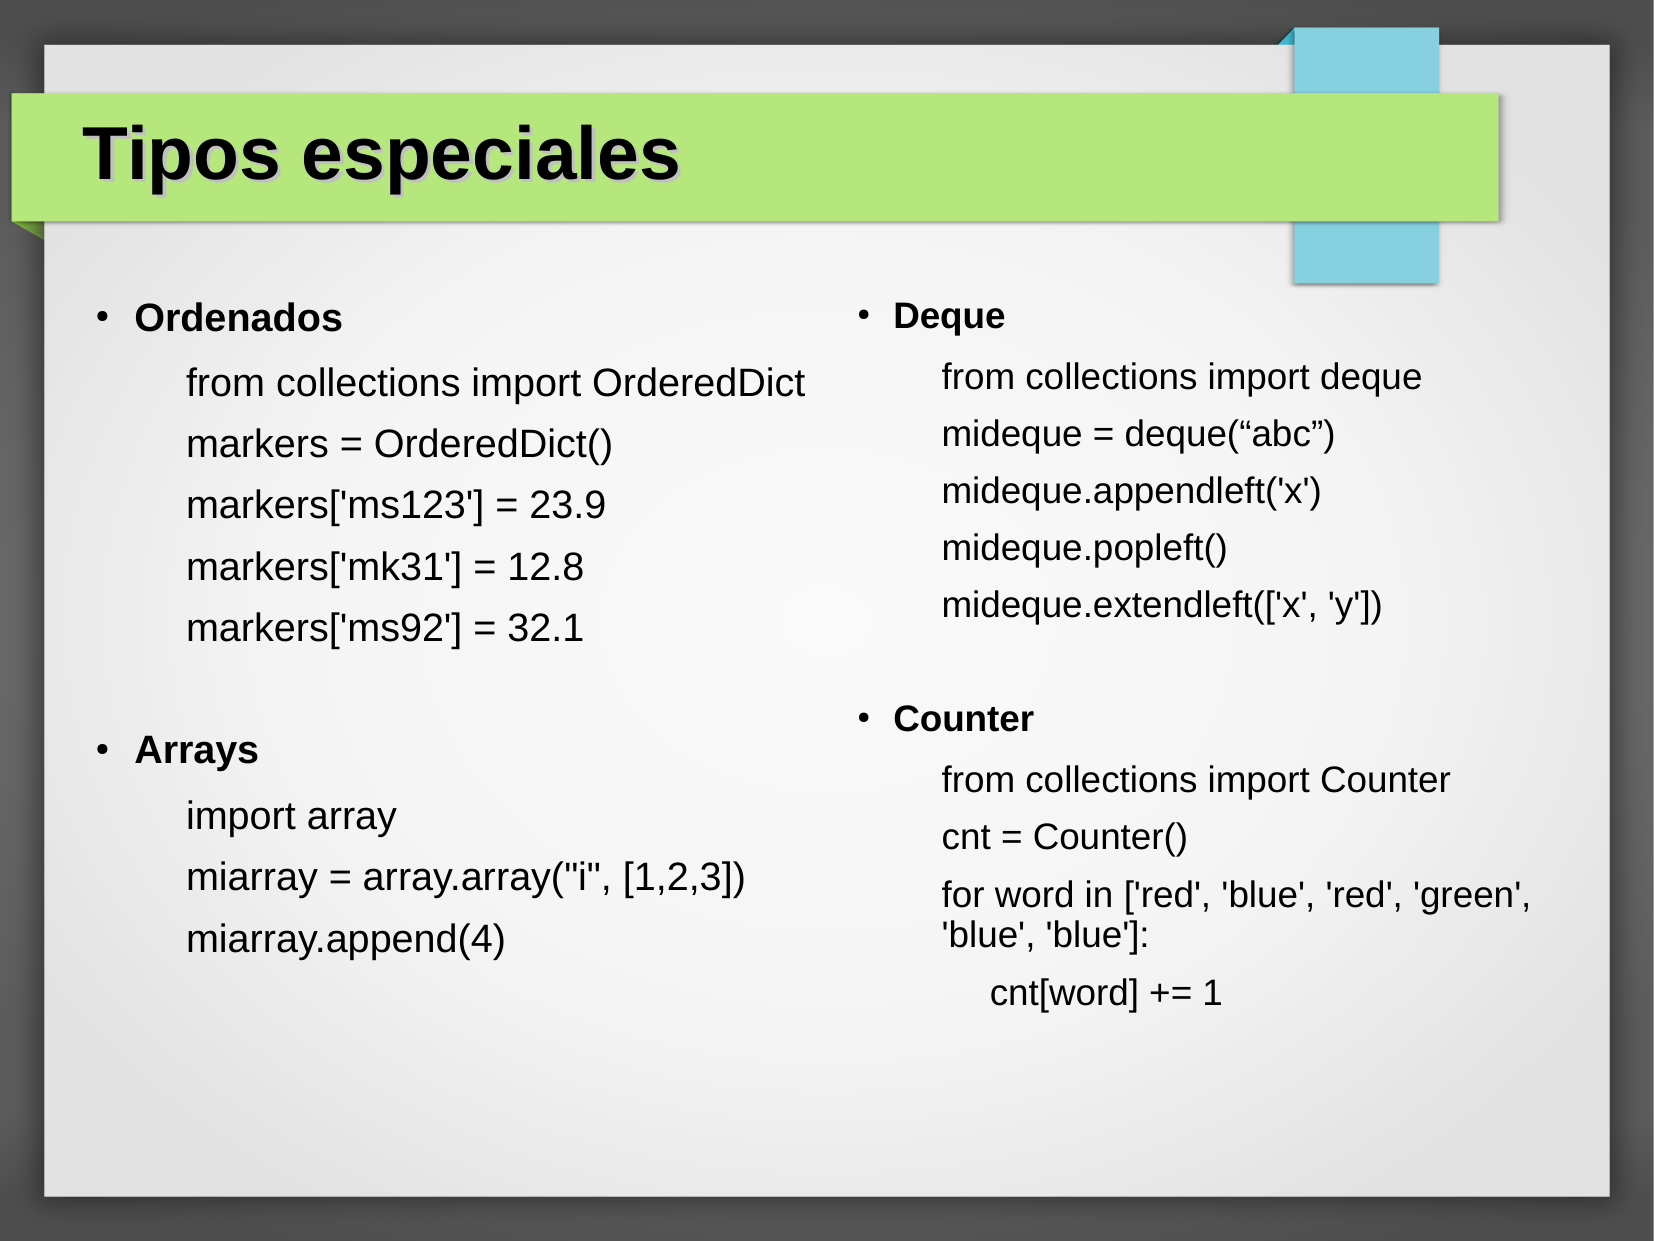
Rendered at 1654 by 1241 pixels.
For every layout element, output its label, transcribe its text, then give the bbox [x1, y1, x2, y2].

title Tipos especiales [82, 94, 1264, 213]
picture [0, 0, 1654, 1241]
list Deque from collections import deque mideque = deque(“abc”) mideque.appendleft('x') mideque.popleft() mideque.extendleft(['x', 'y']) Counter from collections import Counter cnt = Counter() for word in ['red', 'blue', 'red', 'green', 'blue', 'blue']: cnt[word] += 1 [845, 295, 1572, 1015]
list Ordenados from collections import OrderedDict markers = OrderedDict() markers['ms123'] = 23.9 markers['mk31'] = 12.8 markers['ms92'] = 32.1 Arrays import array miarray = array.array("i", [1,2,3]) miarray.append(4) [82, 295, 809, 1015]
